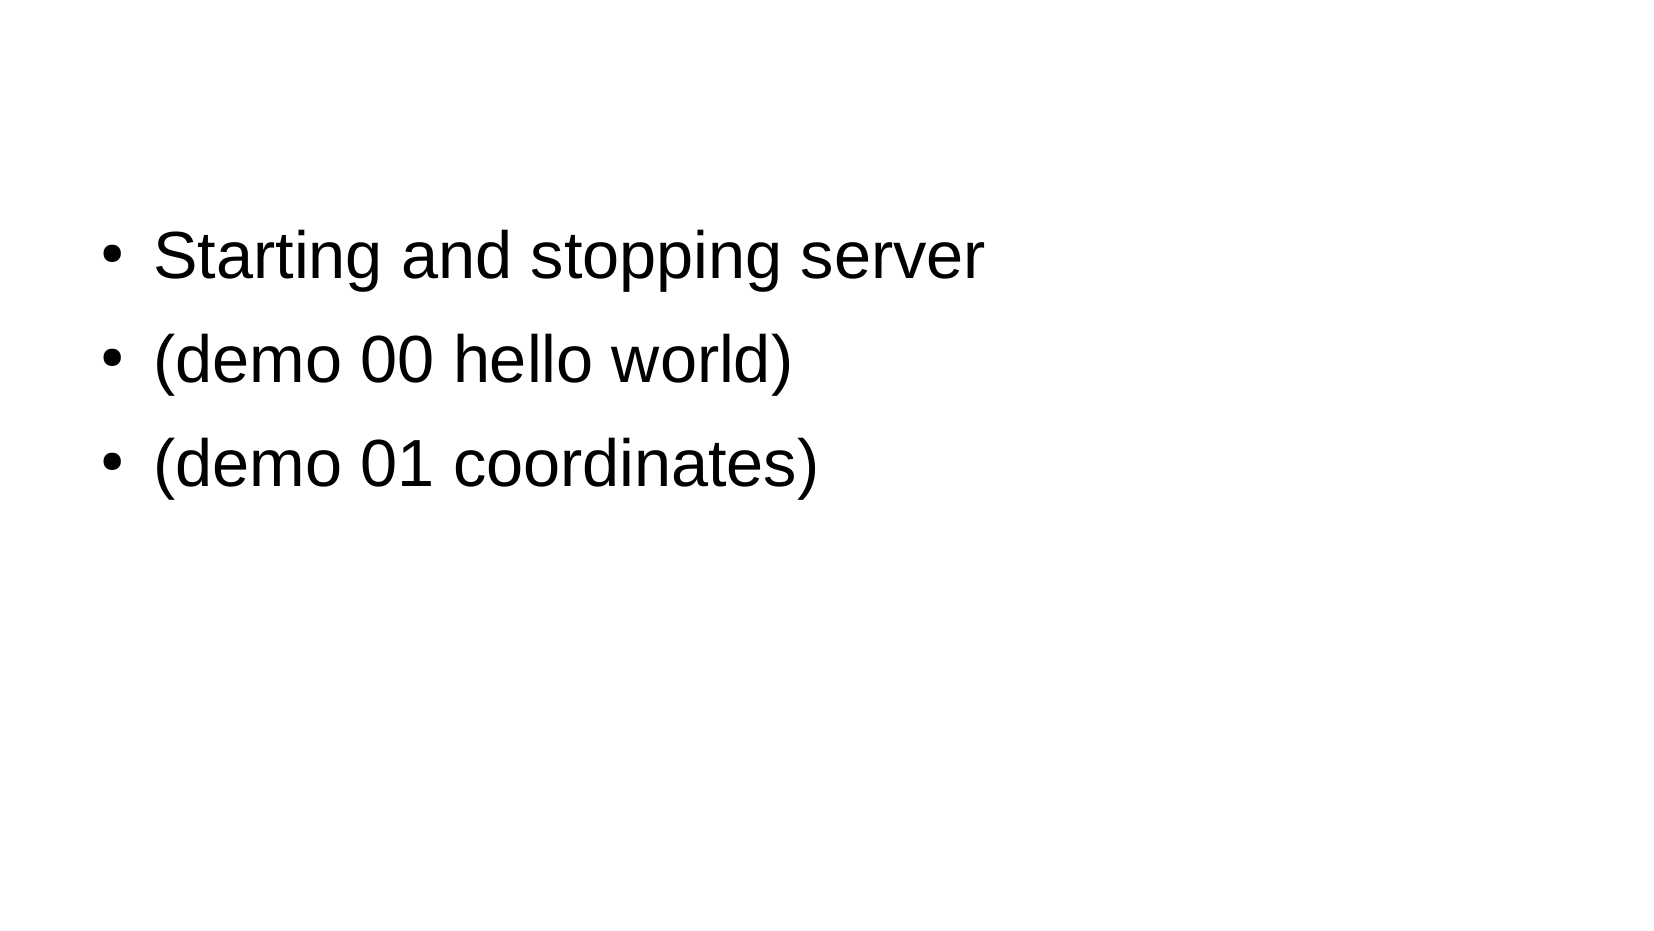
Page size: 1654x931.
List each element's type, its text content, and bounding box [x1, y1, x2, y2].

list Starting and stopping server (demo 00 hello world) (demo 01 coordinates) [82, 217, 1571, 758]
